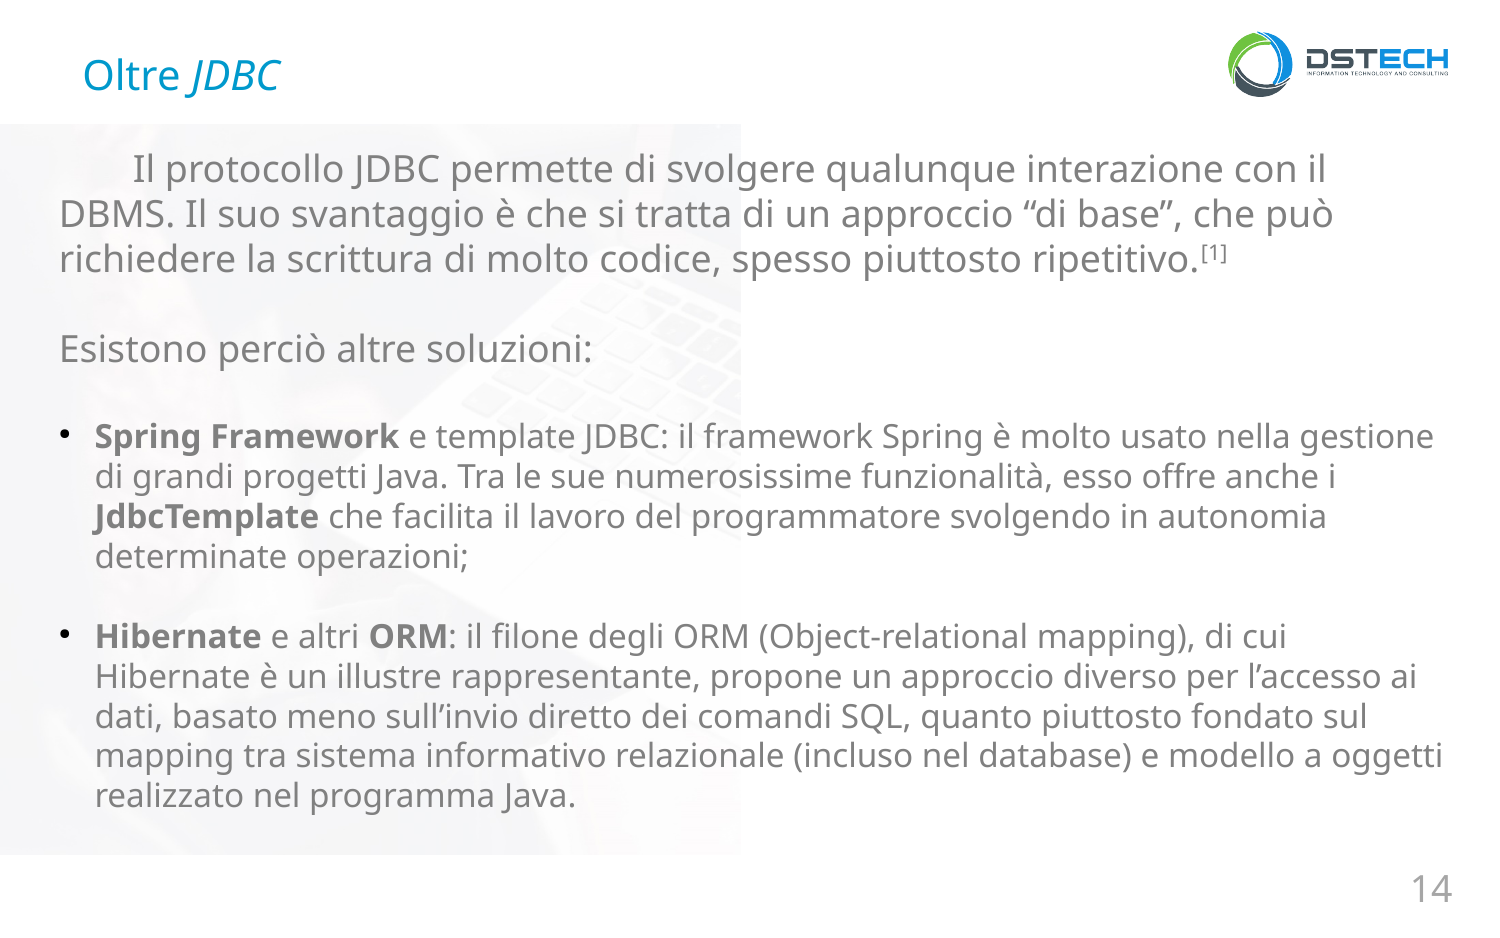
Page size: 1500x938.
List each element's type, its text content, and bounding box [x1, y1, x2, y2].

text_box [741, 124, 1497, 869]
text_box Oltre JDBC [67, 41, 1034, 107]
picture [0, 124, 741, 855]
text_box Il protocollo JDBC permette di svolgere qualunque interazione con il DBMS. Il suo svantaggio è che si tratta di un approccio “di base”, che può richiedere la scrittura di molto codice, spesso piuttosto ripetitivo.[1] Esistono perciò altre soluzioni: Spring Framework e template JDBC: il framework Spring è molto usato nella gestione di grandi progetti Java. Tra le sue numerosissime funzionalità, esso offre anche i JdbcTemplate che facilita il lavoro del programmatore svolgendo in autonomia determinate operazioni; Hibernate e altri ORM: il filone degli ORM (Object-relational mapping), di cui Hibernate è un illustre rappresentante, propone un approccio diverso per l’accesso ai dati, basato meno sull’invio diretto dei comandi SQL, quanto piuttosto fondato sul mapping tra sistema informativo relazionale (incluso nel database) e modello a oggetti realizzato nel programma Java. [59, 145, 1453, 871]
picture [1228, 31, 1448, 97]
text_box 14 [1381, 864, 1460, 910]
